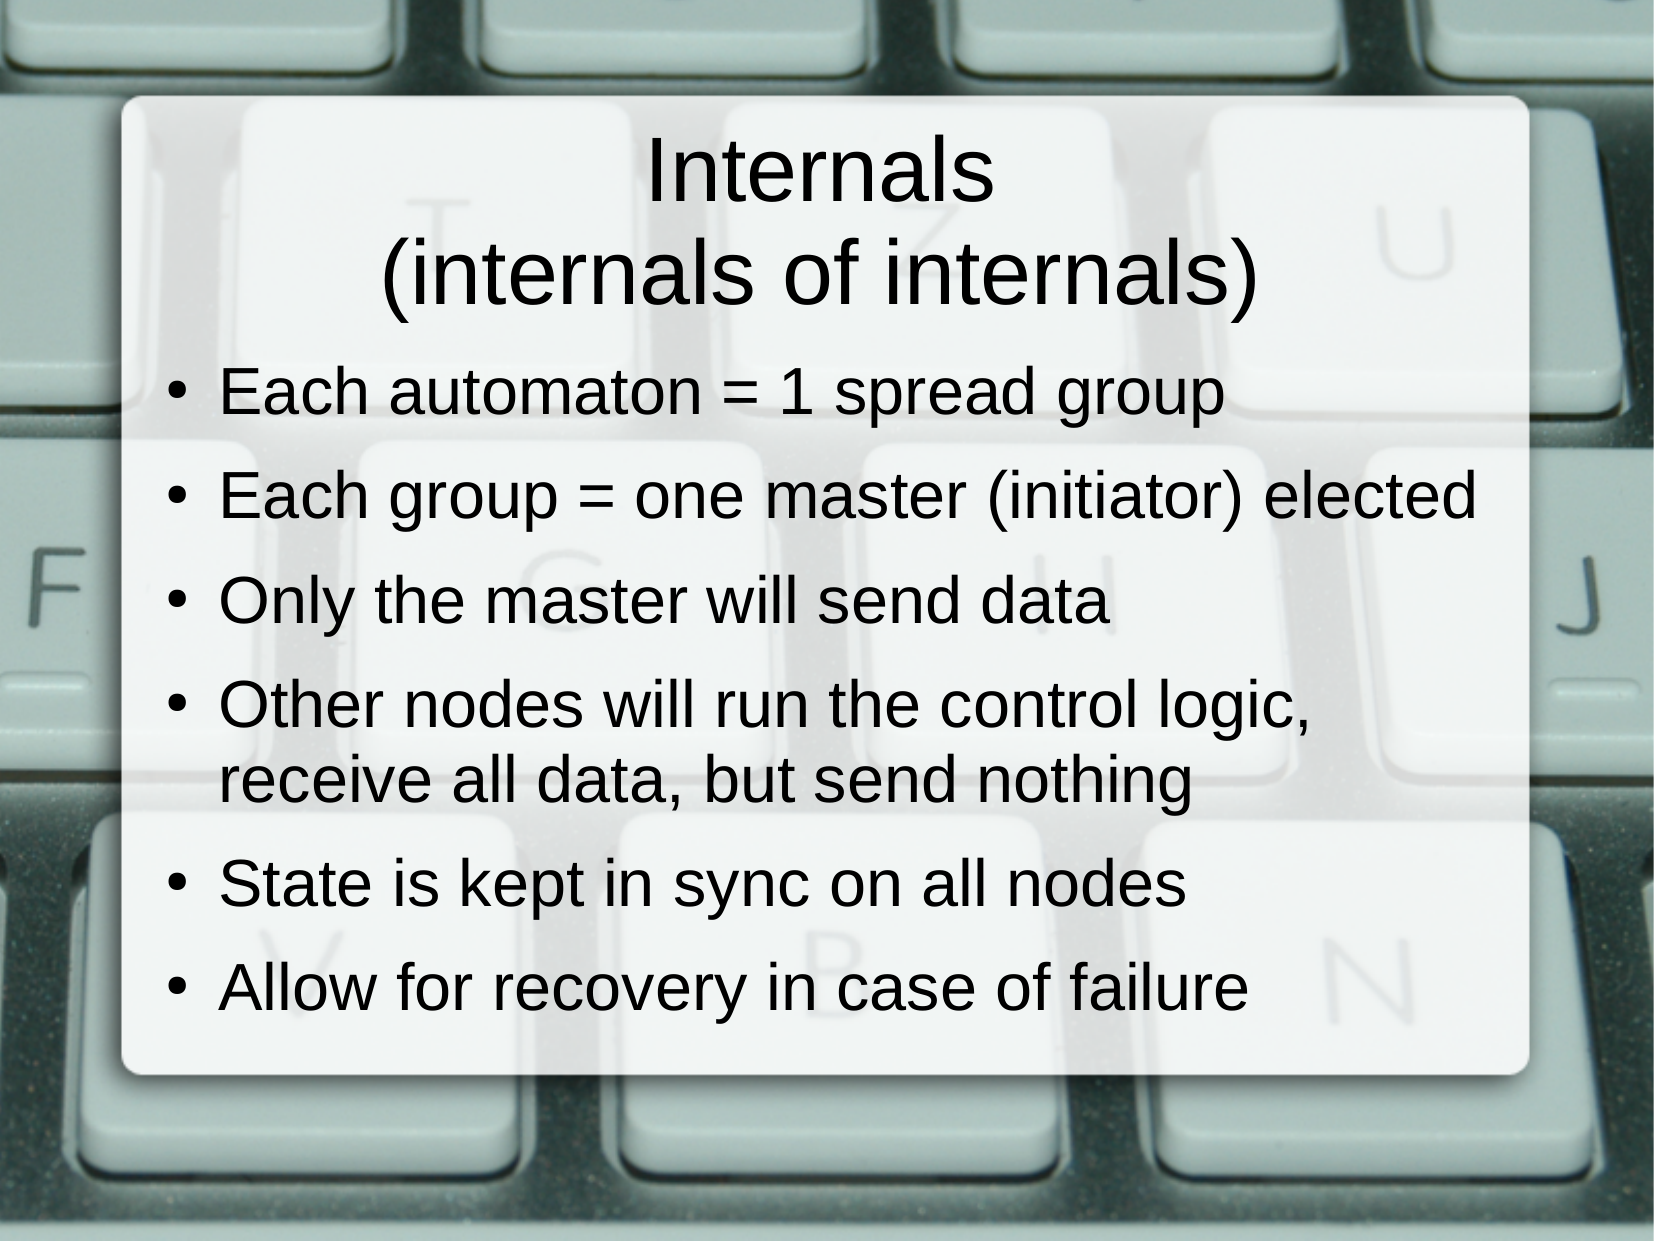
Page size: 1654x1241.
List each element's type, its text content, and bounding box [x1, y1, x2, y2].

picture [0, 0, 1654, 1241]
title Internals (internals of internals) [135, 118, 1506, 324]
list Each automaton = 1 spread group Each group = one master (initiator) elected Only the master will send data Other nodes will run the control logic, receive all data, but send nothing State is kept in sync on all nodes Allow for recovery in case of failure [147, 354, 1506, 1241]
